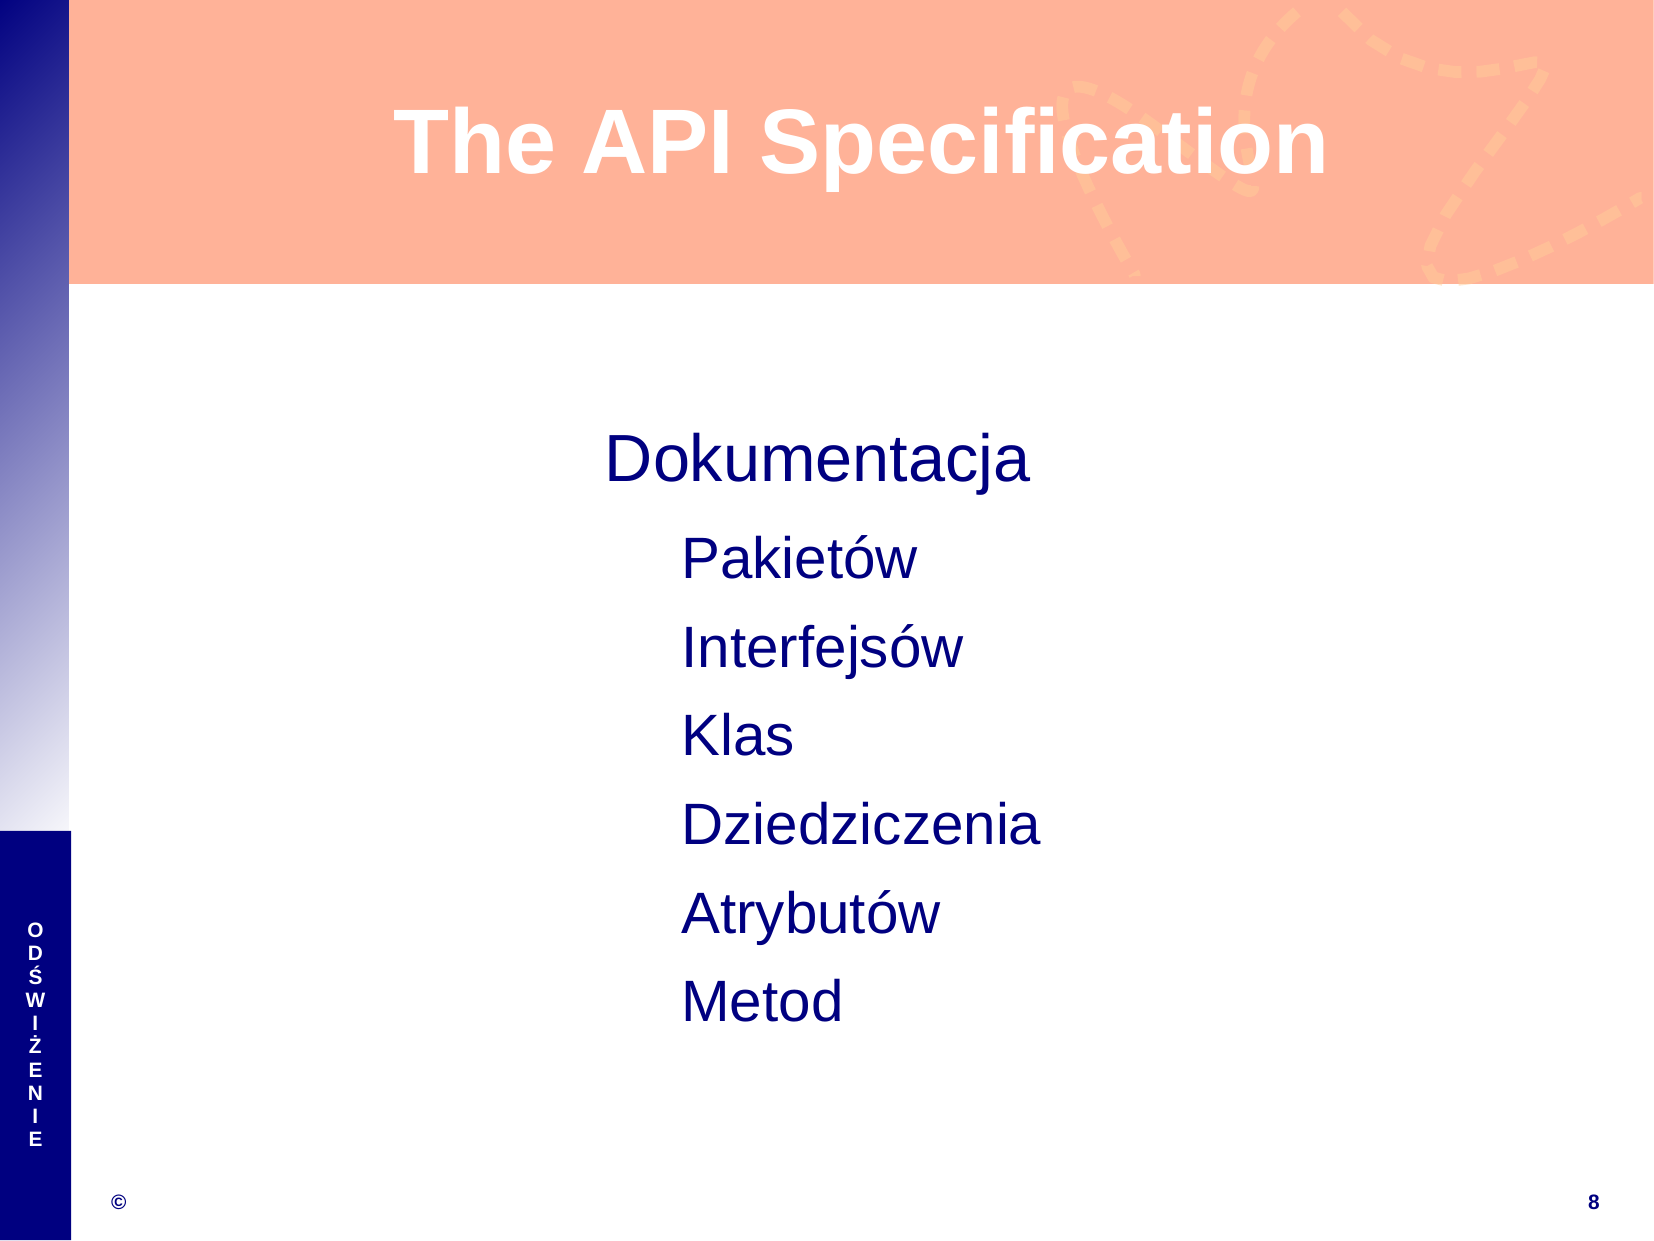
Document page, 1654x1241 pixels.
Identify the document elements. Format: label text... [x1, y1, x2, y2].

list Dokumentacja Pakietów Interfejsów Klas Dziedziczenia Atrybutów Metod [610, 421, 1114, 1033]
title The API Specification [70, 37, 1654, 246]
text_box O D Ś W I Ż E N I E [0, 830, 71, 1241]
